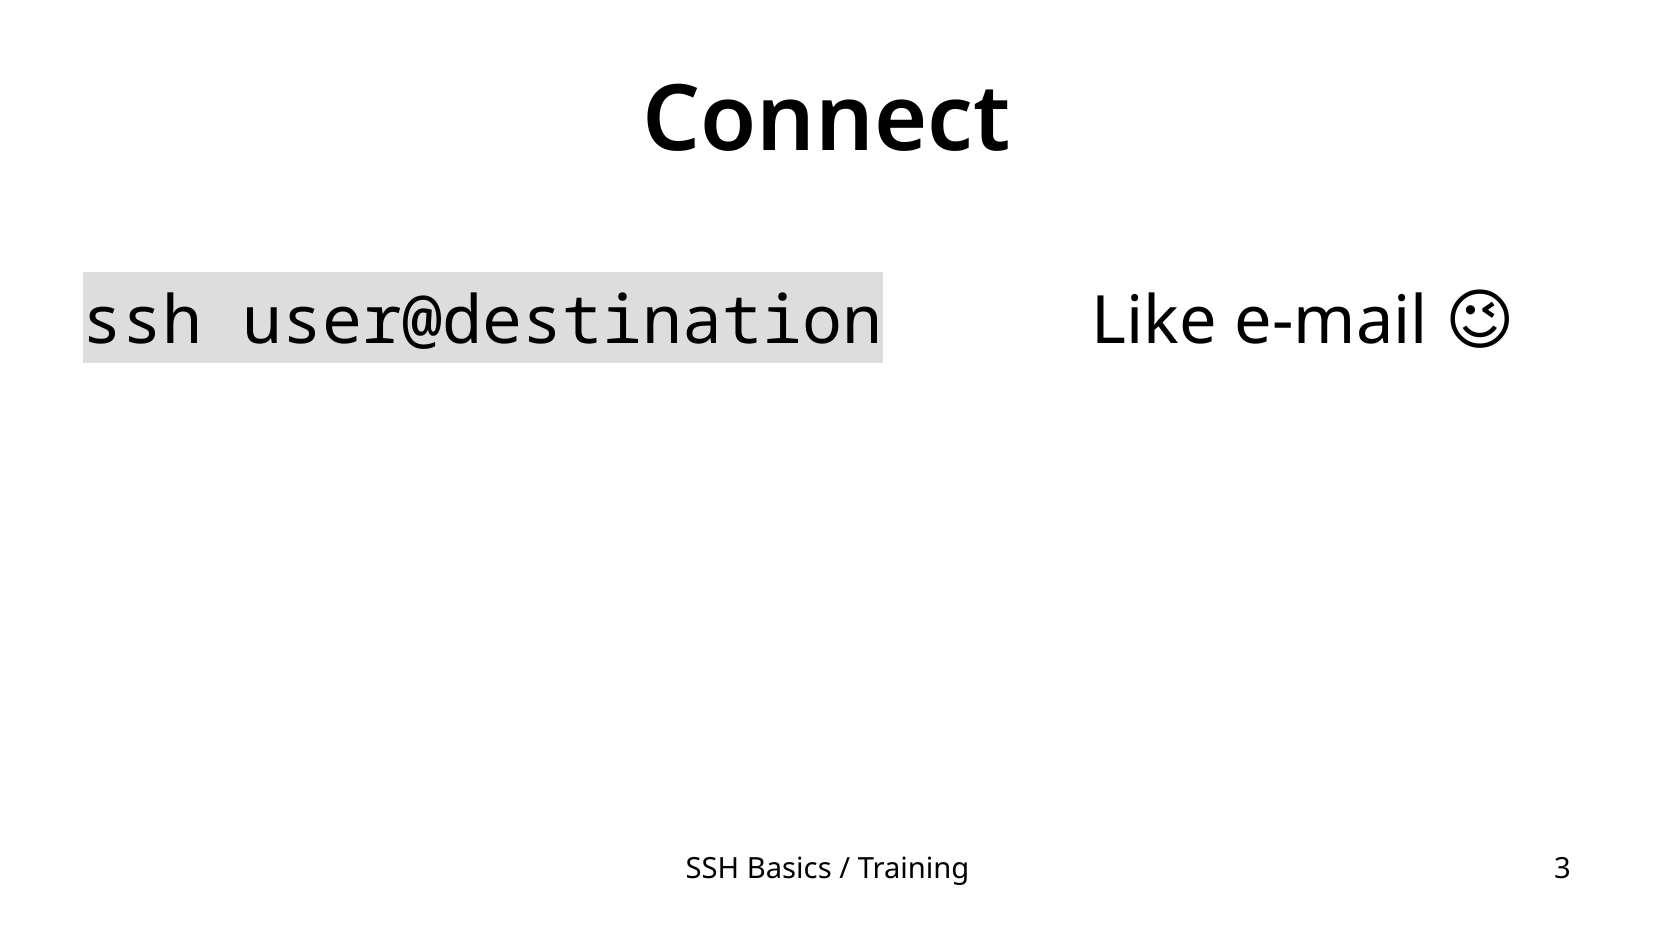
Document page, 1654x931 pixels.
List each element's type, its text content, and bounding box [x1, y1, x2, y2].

subtitle ssh user@destination [82, 272, 938, 655]
text_box Like e-mail 😉 [1069, 272, 1538, 368]
title Connect [82, 37, 1571, 193]
